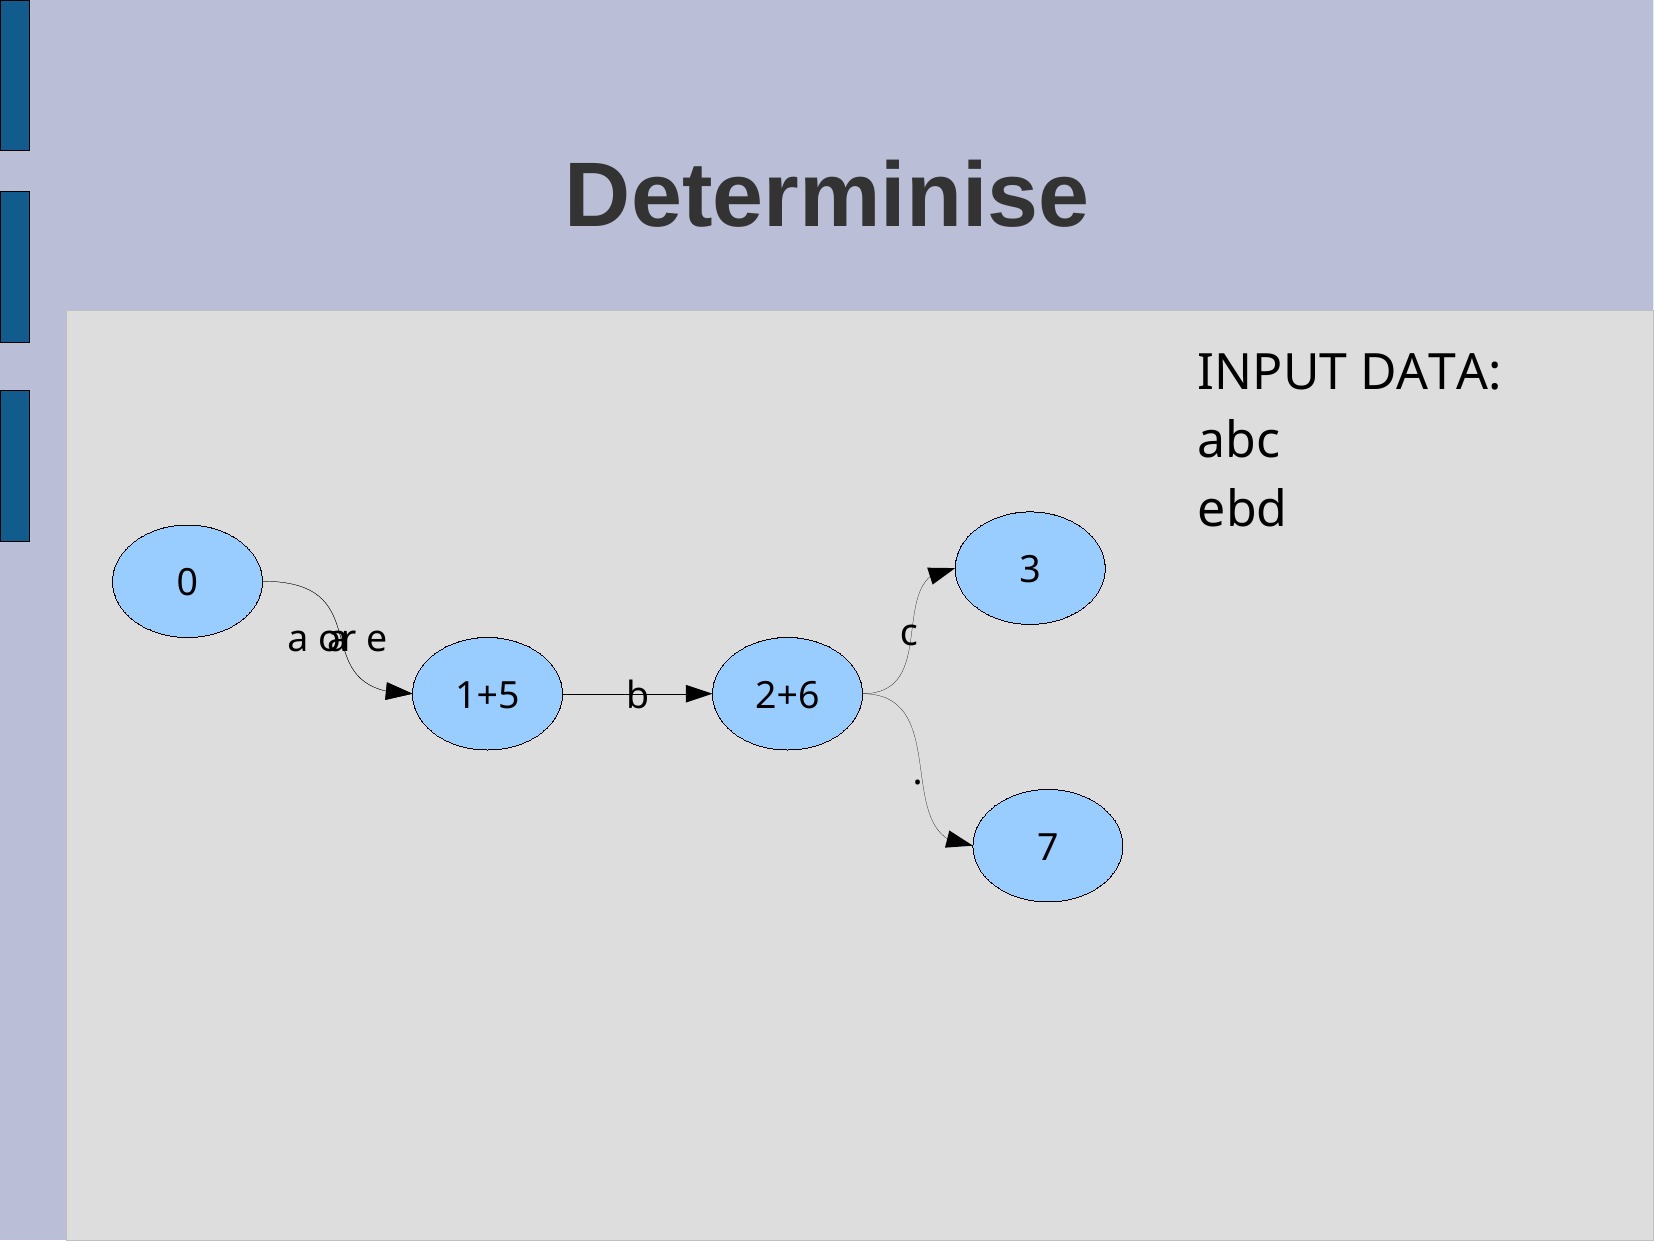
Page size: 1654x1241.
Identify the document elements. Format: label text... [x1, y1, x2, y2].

text_box 2+6 [712, 637, 863, 751]
text_box 0 [112, 525, 263, 638]
text_box 7 [972, 789, 1123, 902]
text_box INPUT DATA: abc ebd [1183, 328, 1538, 526]
text_box 3 [955, 511, 1106, 625]
title Determinise [121, 91, 1534, 299]
text_box 1+5 [412, 637, 563, 751]
